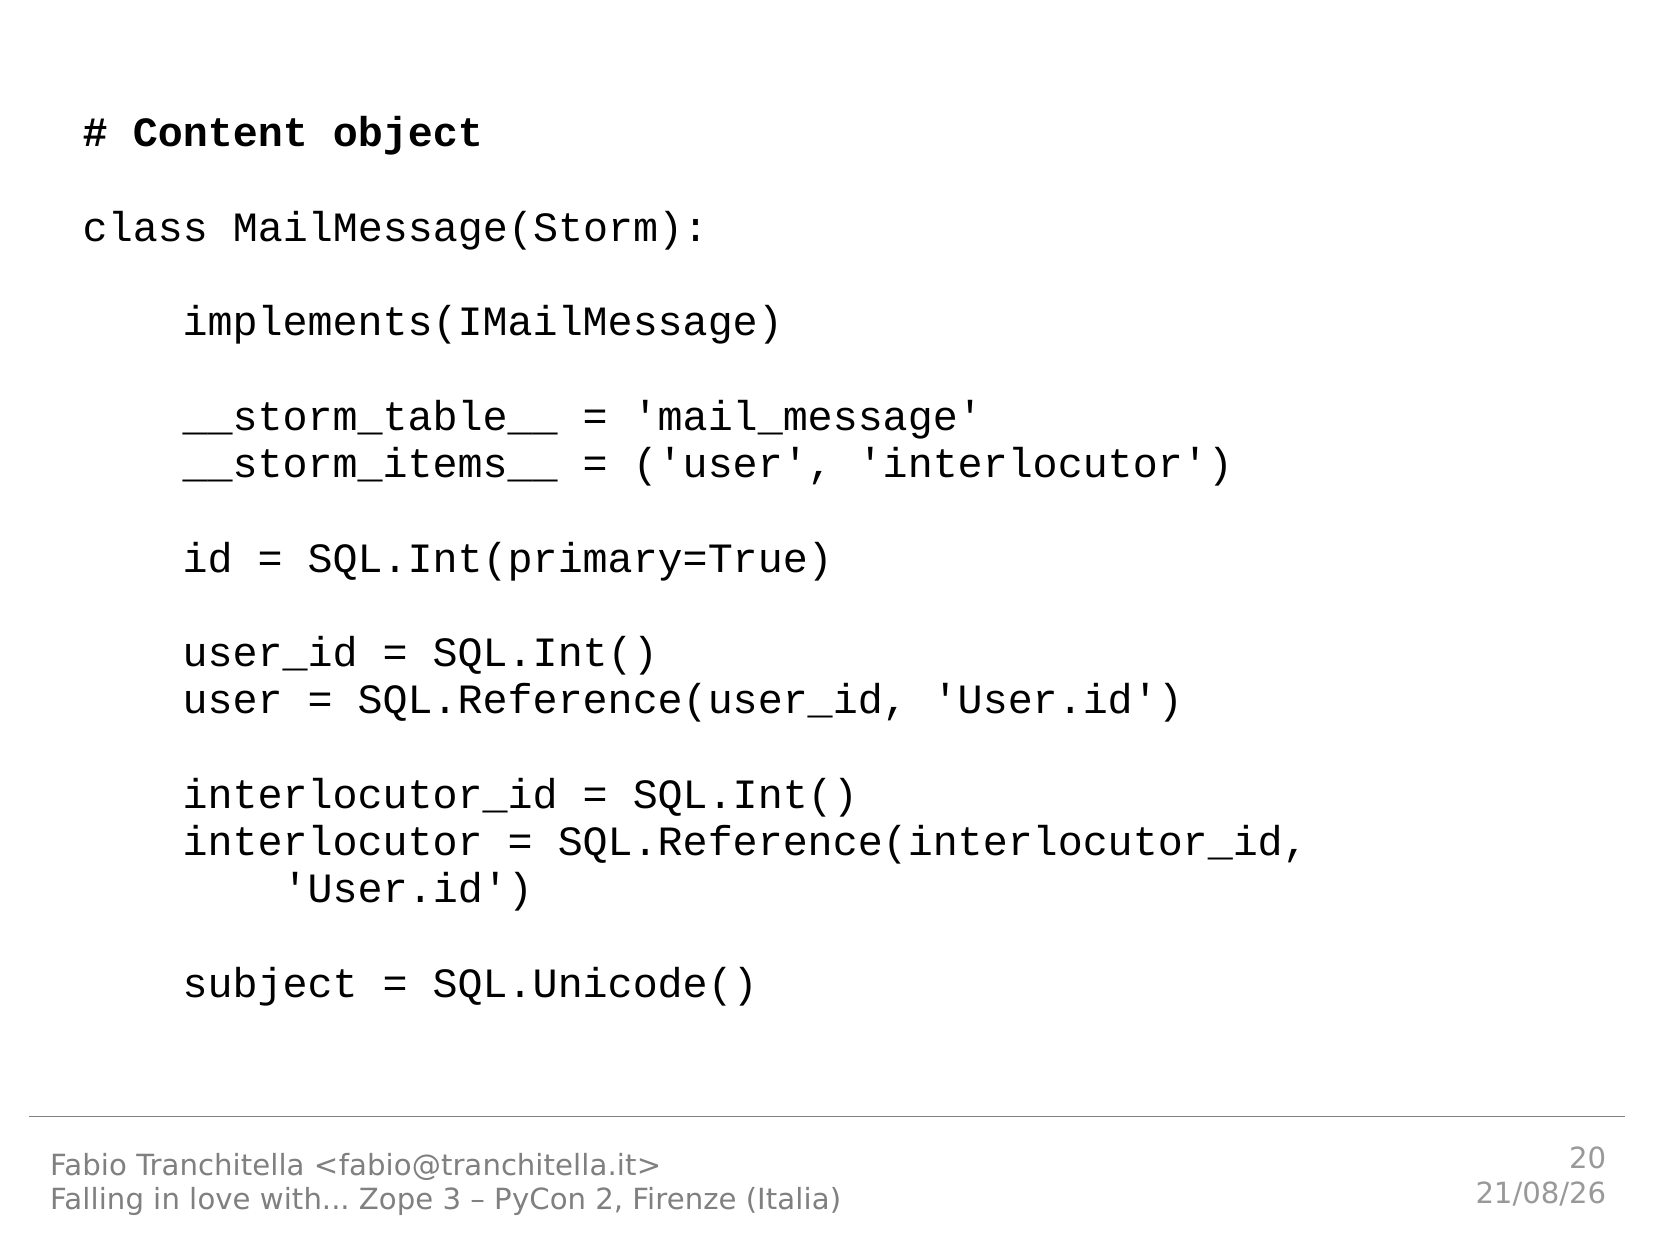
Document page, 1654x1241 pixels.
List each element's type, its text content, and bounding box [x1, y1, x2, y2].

subtitle # Content object class MailMessage(Storm): implements(IMailMessage) __storm_table__ = 'mail_message' __storm_items__ = ('user', 'interlocutor') id = SQL.Int(primary=True) user_id = SQL.Int() user = SQL.Reference(user_id, 'User.id') interlocutor_id = SQL.Int() interlocutor = SQL.Reference(interlocutor_id, 'User.id') subject = SQL.Unicode() [82, 58, 1571, 1063]
